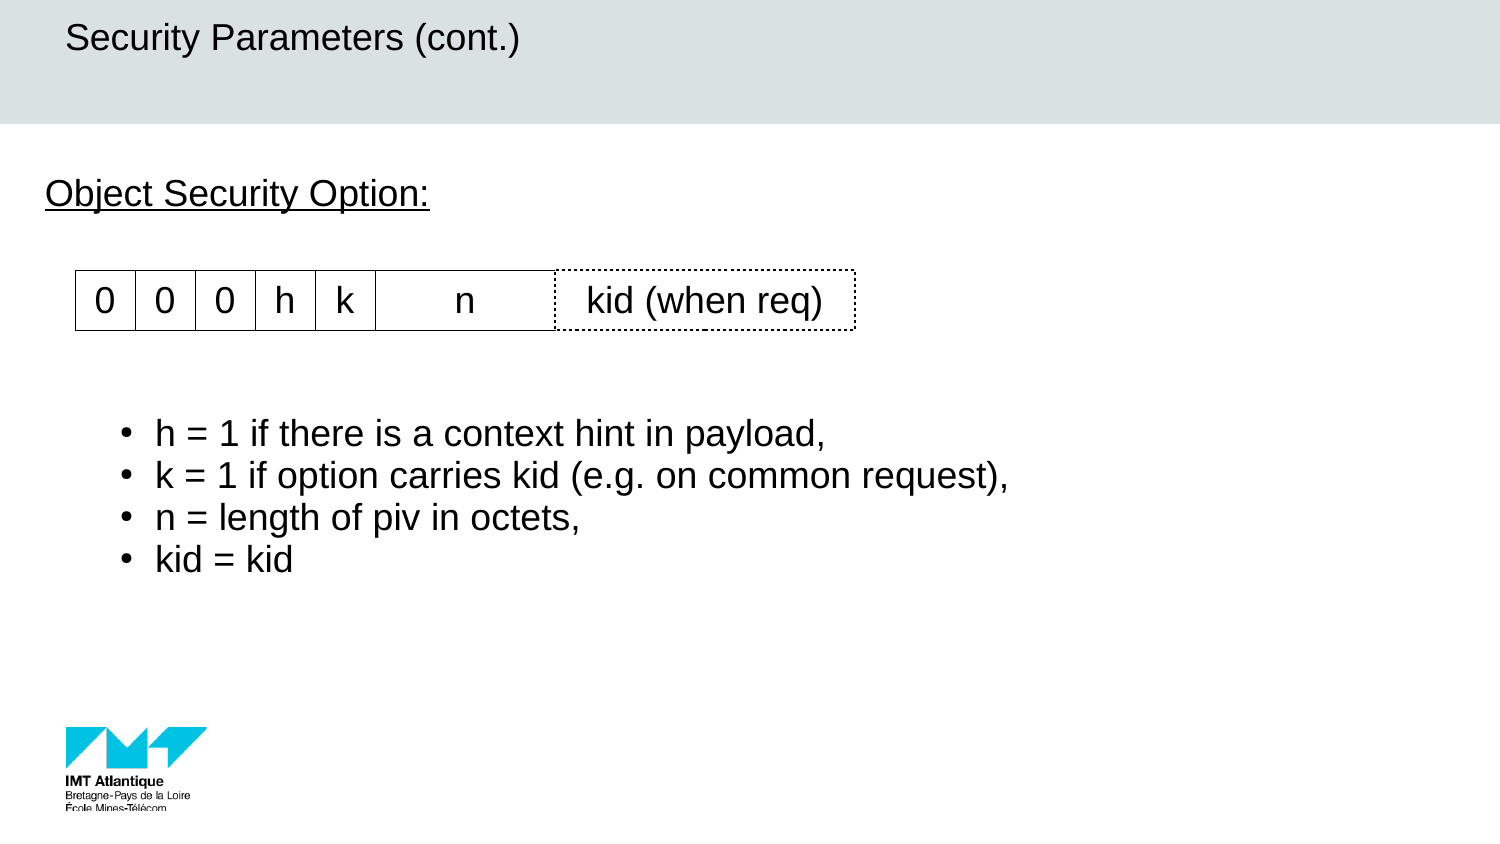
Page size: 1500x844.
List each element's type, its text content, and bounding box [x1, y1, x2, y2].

text_box 0 [135, 270, 195, 331]
text_box k [315, 270, 375, 331]
text_box 0 [75, 270, 135, 331]
text_box n [375, 270, 555, 331]
title Security Parameters (cont.) [64, 0, 1252, 74]
text_box h [255, 270, 315, 331]
text_box kid (when req) [555, 270, 856, 331]
text_box Object Security Option: [30, 165, 556, 222]
text_box 0 [195, 270, 255, 331]
text_box h = 1 if there is a context hint in payload, k = 1 if option carries kid (e.g. on common request), n = length of piv in octets, kid = kid [105, 405, 1351, 588]
